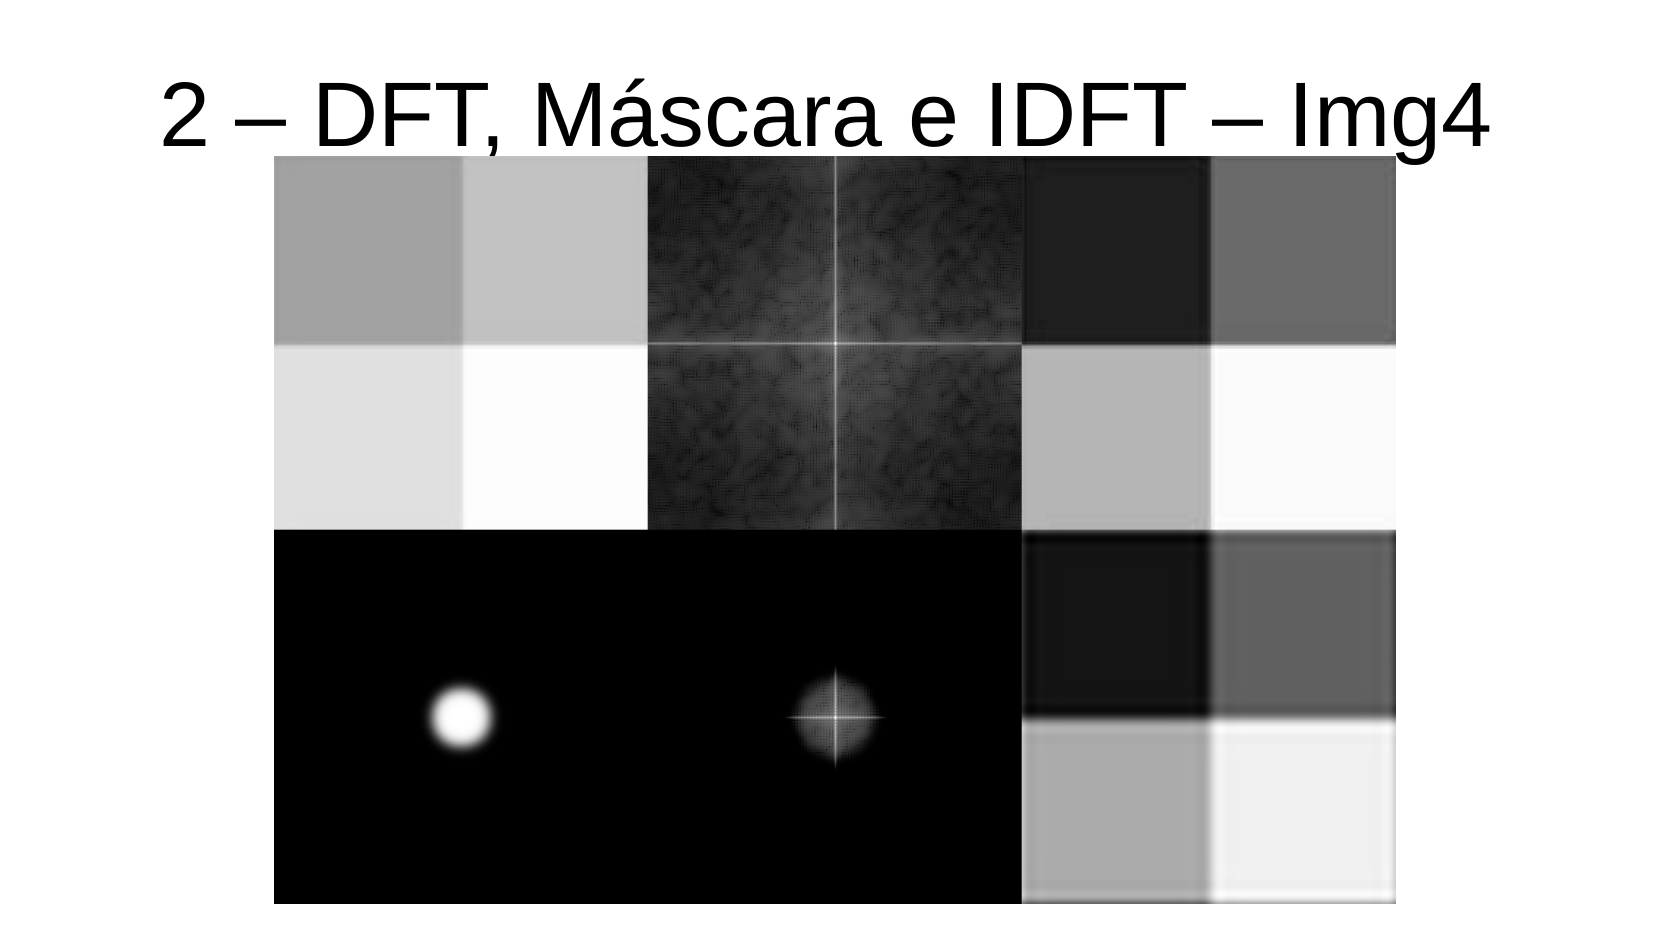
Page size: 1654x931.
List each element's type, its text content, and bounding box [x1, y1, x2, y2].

picture [274, 156, 1396, 904]
title 2 – DFT, Máscara e IDFT – Img4 [82, 37, 1571, 193]
